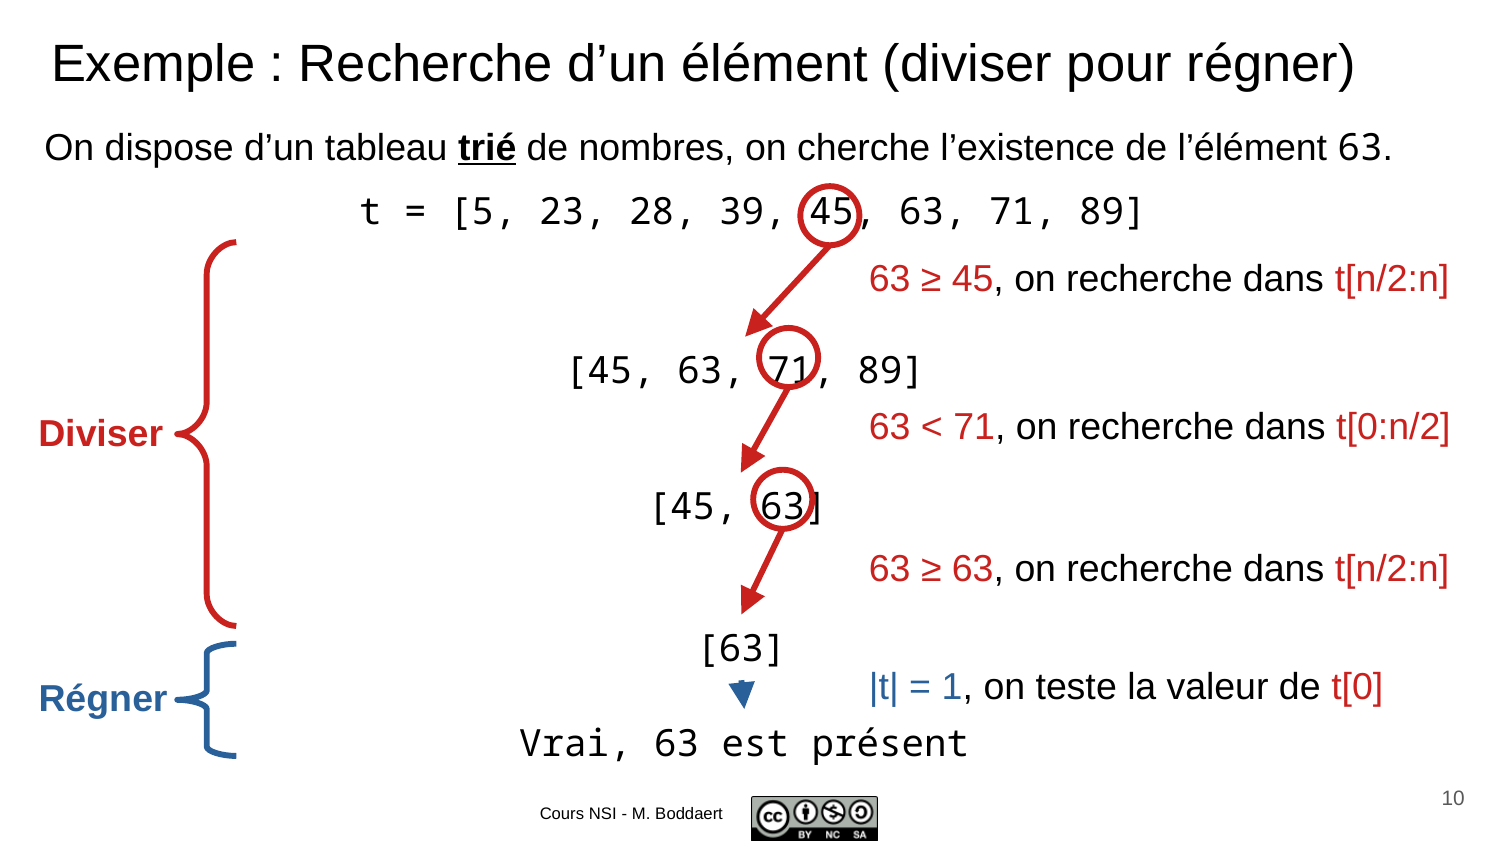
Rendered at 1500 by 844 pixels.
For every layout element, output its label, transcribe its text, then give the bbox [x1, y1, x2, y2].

text_box [45, 63, 71, 89] [800, 336, 940, 389]
text_box [45, 63] [794, 472, 849, 531]
text_box [45, 63, 71, 89] [763, 336, 815, 384]
text_box |t| = 1, on teste la valeur de t[0] [854, 657, 1447, 717]
text_box Régner [23, 670, 177, 729]
text_box 63 ≥ 45, on recherche dans t[n/2:n] [854, 250, 1486, 309]
text_box Vrai, 63 est présent [504, 708, 985, 762]
text_box t = [5, 23, 28, 39, 45, 63, 71, 89] [804, 217, 856, 237]
text_box [45, 63] [633, 472, 772, 531]
text_box t = [5, 23, 28, 39, 45, 63, 71, 89] [856, 217, 1477, 237]
text_box [177, 242, 237, 626]
text_box Diviser [23, 404, 175, 463]
text_box 63 ≥ 63, on recherche dans t[n/2:n] [854, 539, 1486, 599]
text_box [63] [681, 614, 802, 667]
text_box [177, 643, 237, 756]
text_box 63 < 71, on recherche dans t[0:n/2] [854, 398, 1485, 457]
slide_number <numéro> [1389, 764, 1480, 830]
text_box [45, 63] [757, 473, 809, 525]
text_box t = [5, 23, 28, 39, 45, 63, 71, 89] [29, 217, 804, 237]
title Exemple : Recherche d’un élément (diviser pour régner) [51, 13, 1449, 108]
picture [751, 796, 878, 841]
text_box On dispose d’un tableau trié de nombres, on cherche l’existence de l’élément 63. [29, 113, 1477, 217]
text_box [45, 63, 71, 89] [550, 336, 777, 389]
